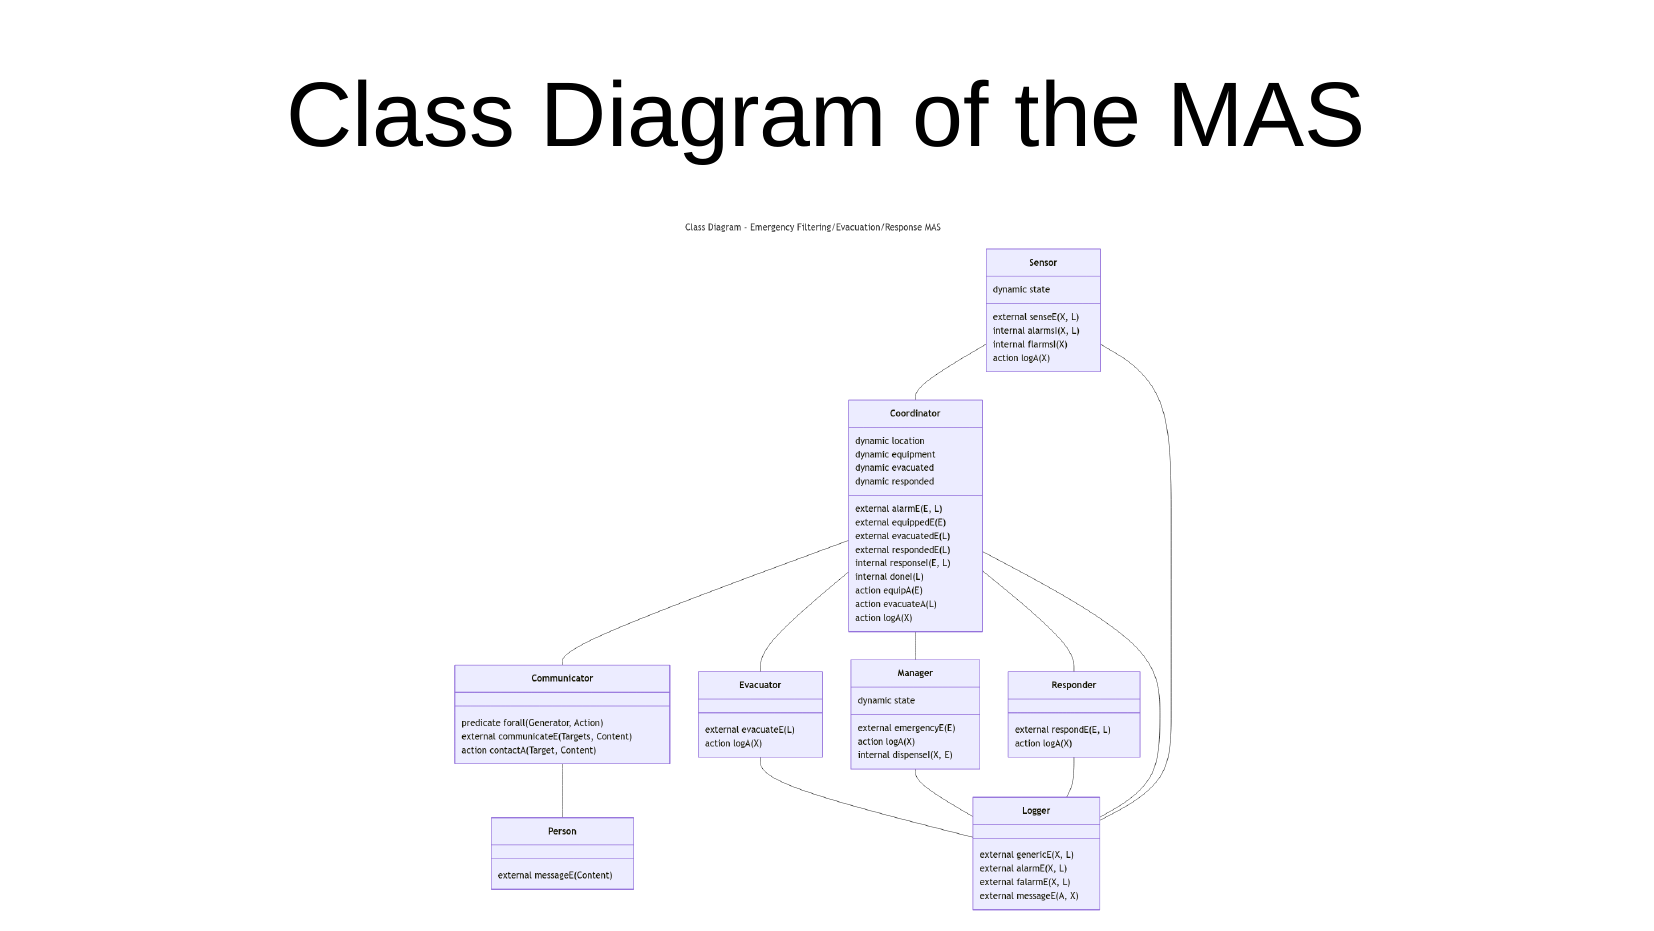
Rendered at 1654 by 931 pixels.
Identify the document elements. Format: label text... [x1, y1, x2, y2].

title Class Diagram of the MAS [82, 37, 1571, 193]
picture [450, 217, 1180, 918]
